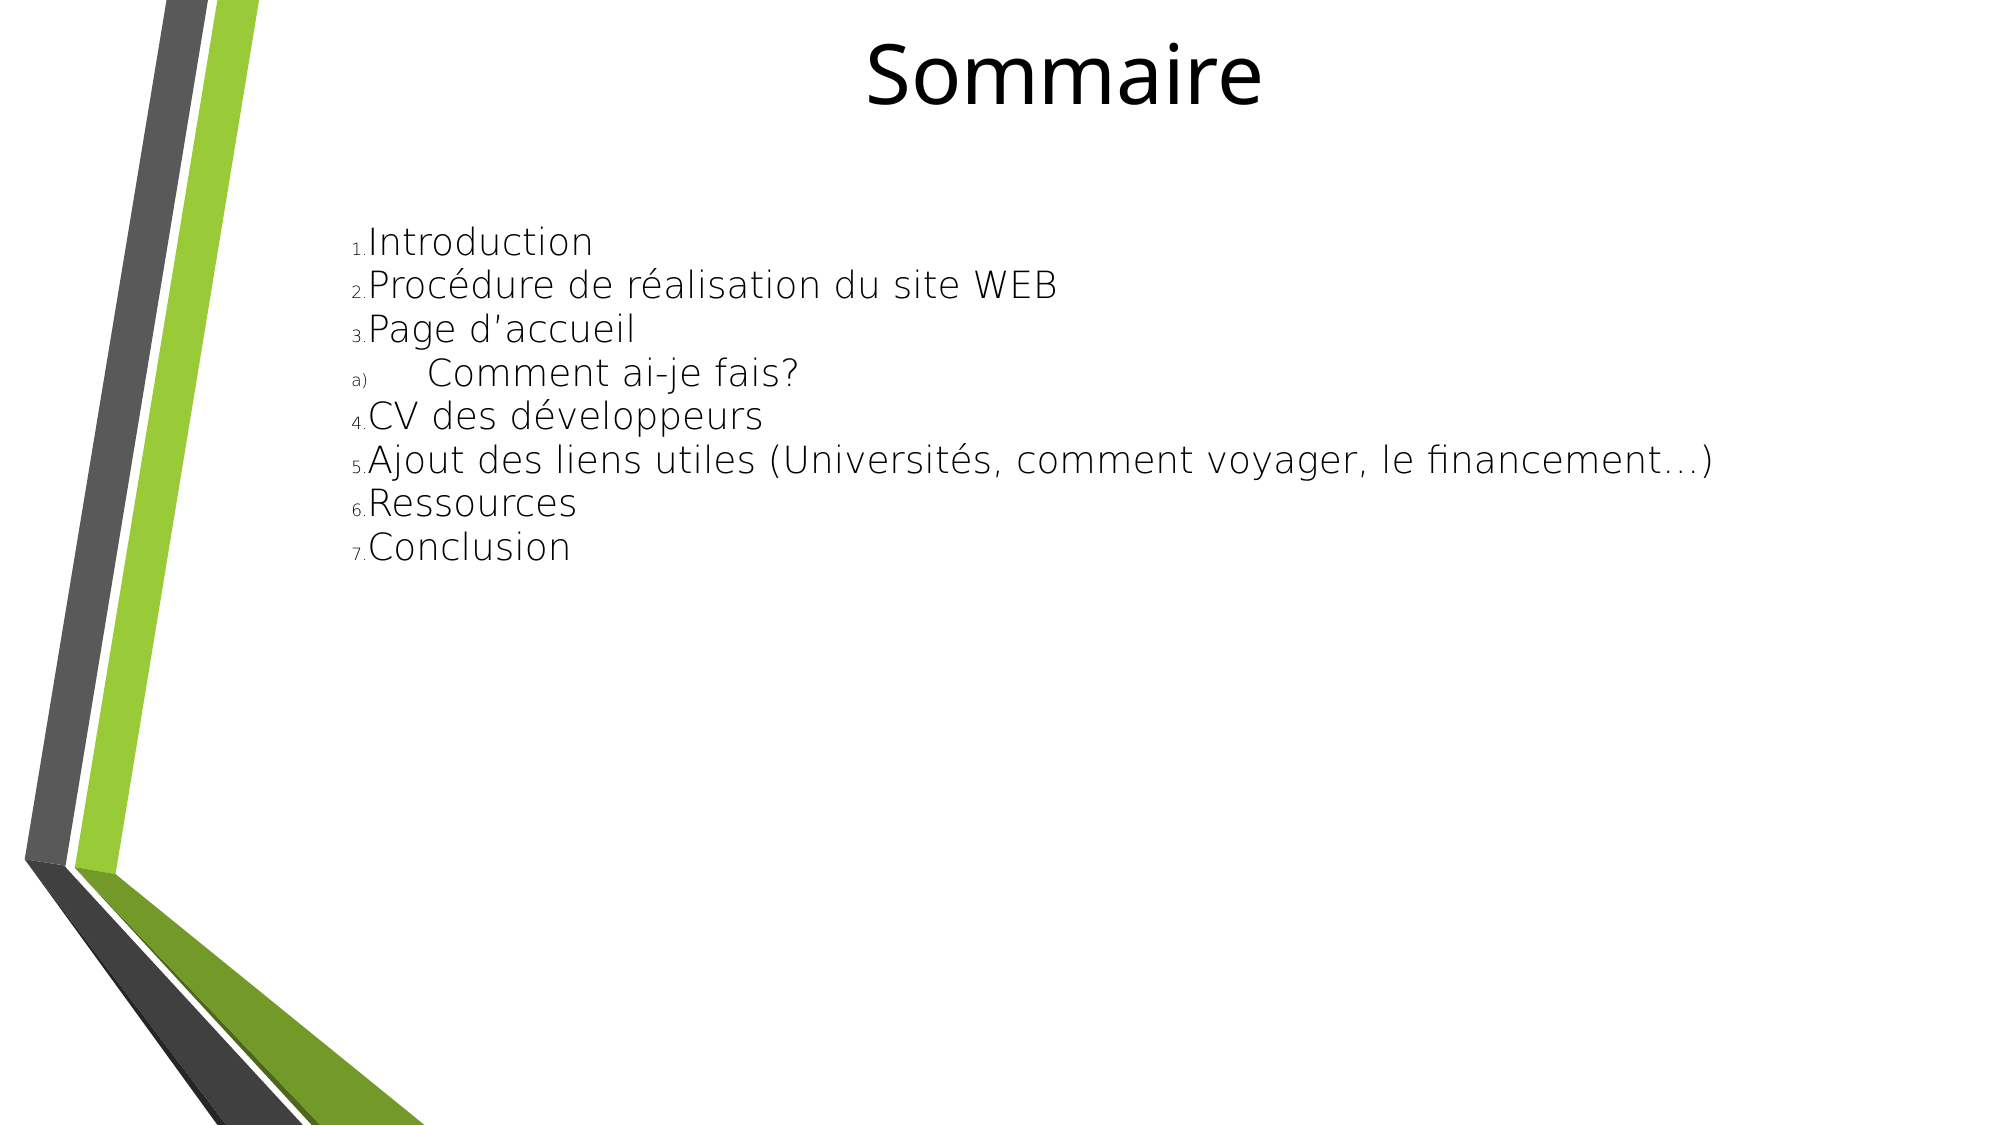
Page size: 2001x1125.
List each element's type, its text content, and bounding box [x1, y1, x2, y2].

title Sommaire [243, 13, 1887, 161]
text_box Introduction Procédure de réalisation du site WEB Page d’accueil Comment ai-je fais? CV des développeurs Ajout des liens utiles (Universités, comment voyager, le financement…) Ressources Conclusion [336, 213, 1802, 628]
